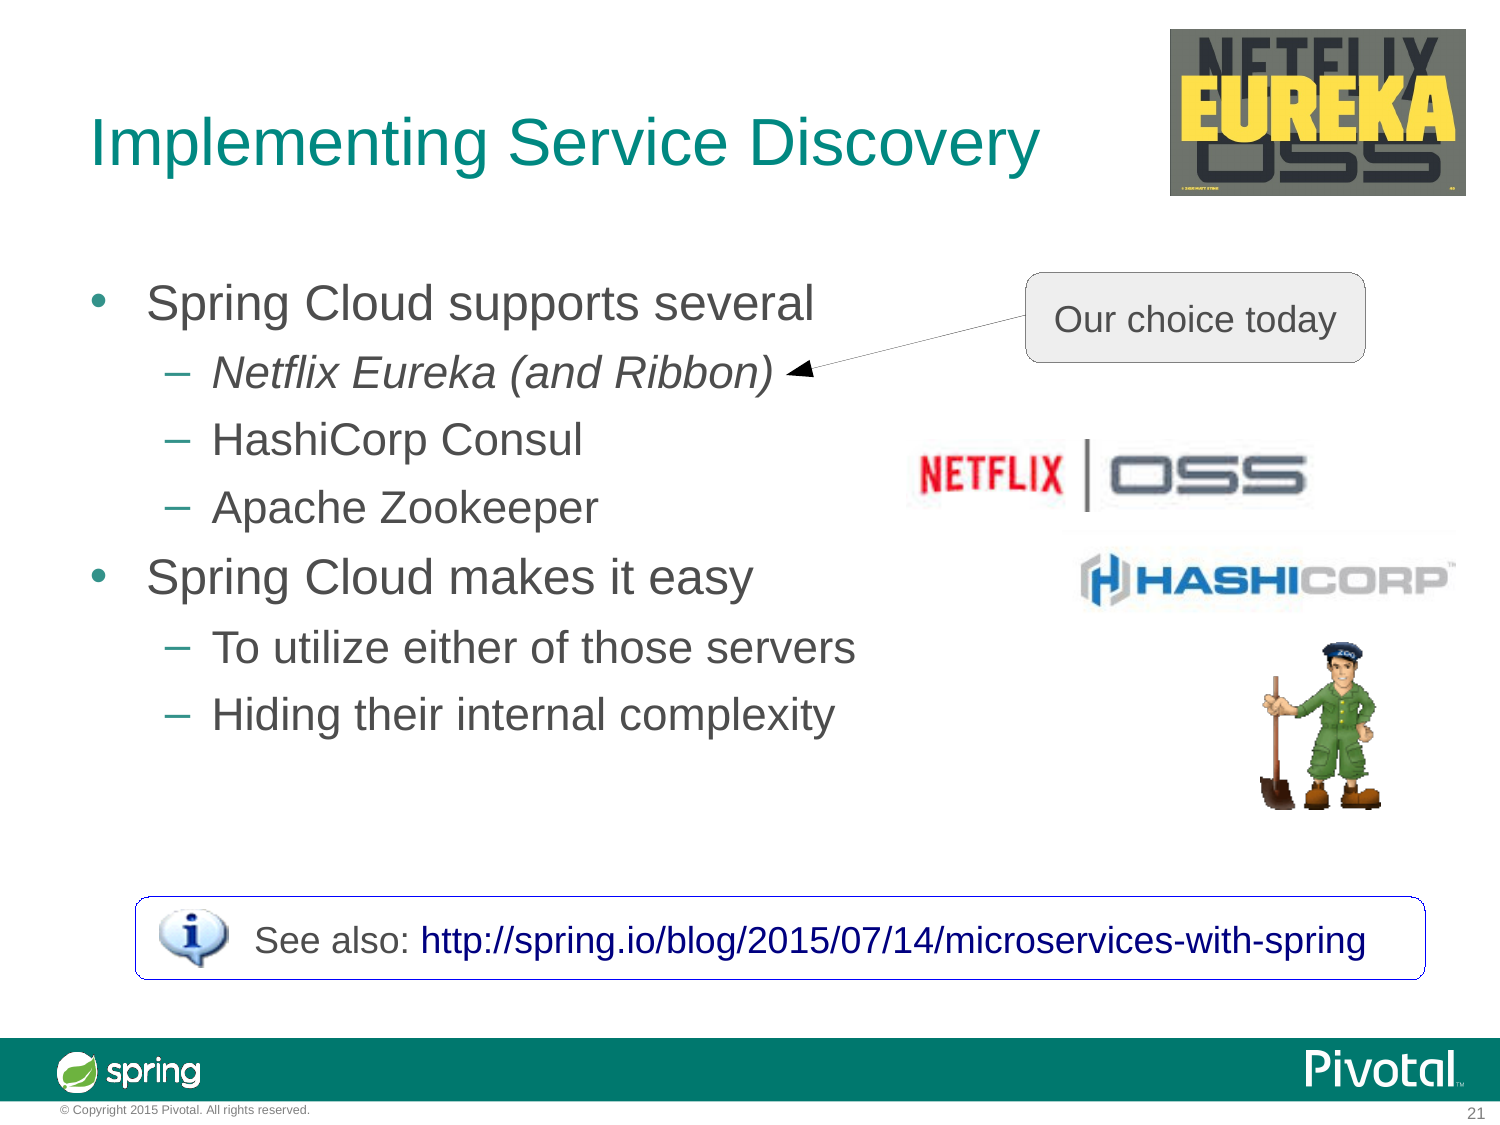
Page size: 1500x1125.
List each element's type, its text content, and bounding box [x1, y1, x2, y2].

picture [32, 1041, 210, 1103]
picture [1306, 1050, 1464, 1087]
picture [1170, 29, 1466, 196]
picture [906, 439, 1321, 512]
picture [1062, 529, 1456, 616]
list Spring Cloud supports several Netflix Eureka (and Ribbon) HashiCorp Consul Apache Zookeeper Spring Cloud makes it easy To utilize either of those servers Hiding their internal complexity [75, 262, 1426, 878]
picture [1260, 642, 1381, 811]
text_box [1396, 896, 1426, 980]
text_box Our choice today [1025, 272, 1366, 363]
text_box See also: http://spring.io/blog/2015/07/14/microservices-with-spring [121, 886, 1396, 991]
title Implementing Service Discovery [75, 45, 1426, 233]
